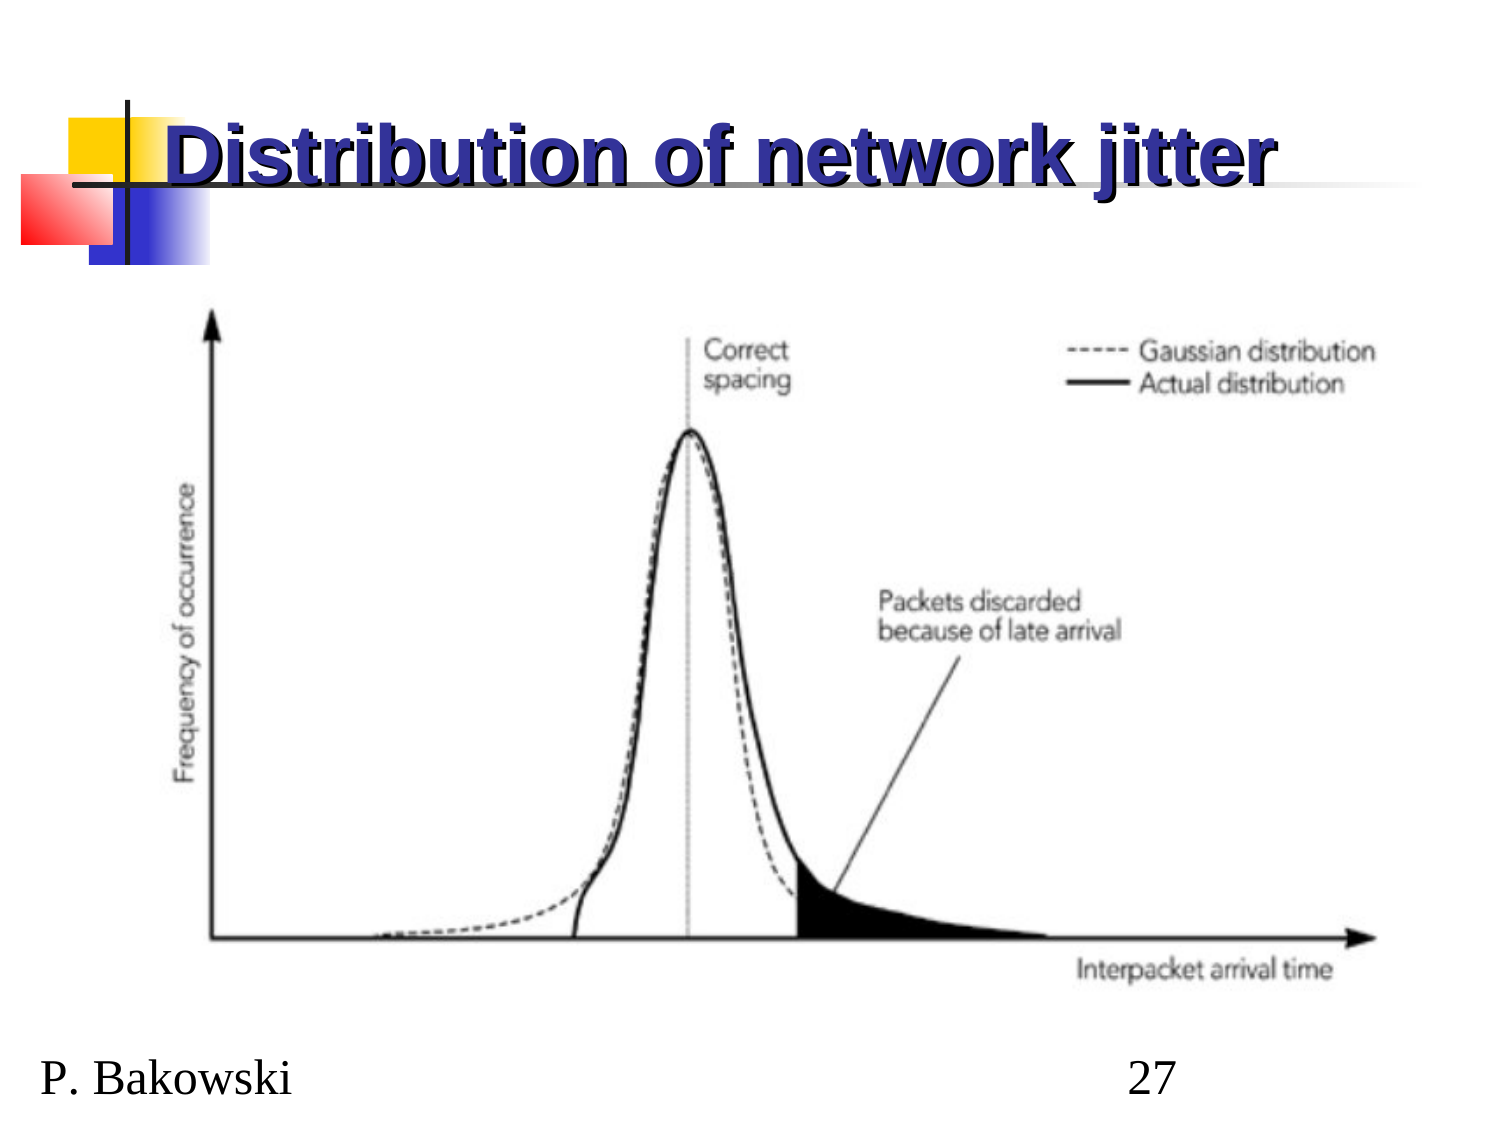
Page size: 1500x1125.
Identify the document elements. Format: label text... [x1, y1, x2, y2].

picture [118, 265, 1418, 1010]
title Distribution of network jitter [147, 92, 1500, 213]
